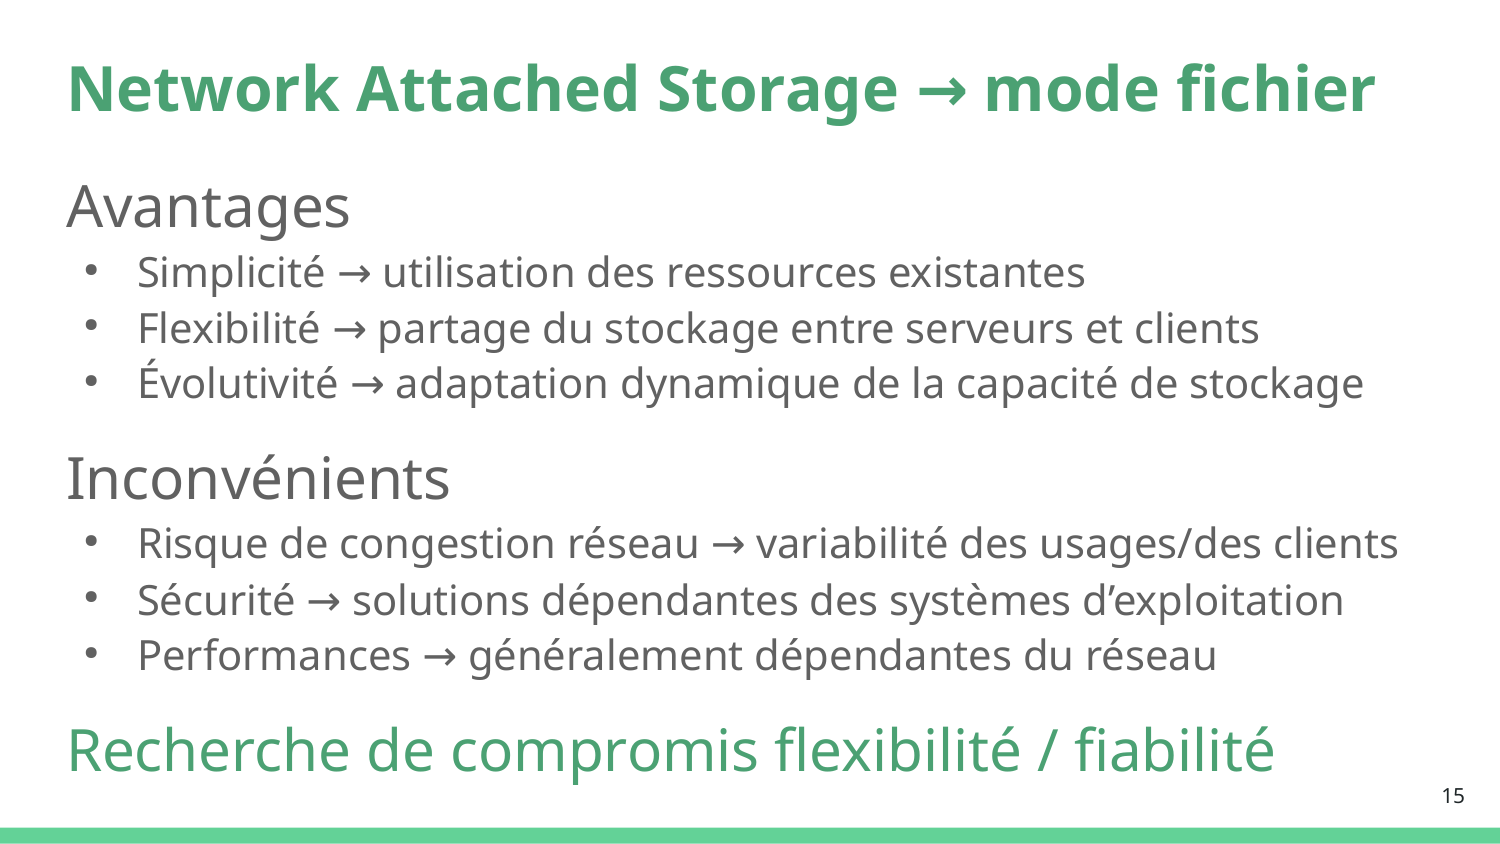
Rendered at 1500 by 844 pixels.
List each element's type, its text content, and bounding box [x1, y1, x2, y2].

list Avantages Simplicité → utilisation des ressources existantes Flexibilité → partage du stockage entre serveurs et clients Évolutivité → adaptation dynamique de la capacité de stockage Inconvénients Risque de congestion réseau → variabilité des usages/des clients Sécurité → solutions dépendantes des systèmes d’exploitation Performances → généralement dépendantes du réseau Recherche de compromis flexibilité / fiabilité [51, 144, 1449, 805]
slide_number <numéro> [1389, 764, 1480, 830]
title Network Attached Storage → mode fichier [51, 23, 1449, 117]
